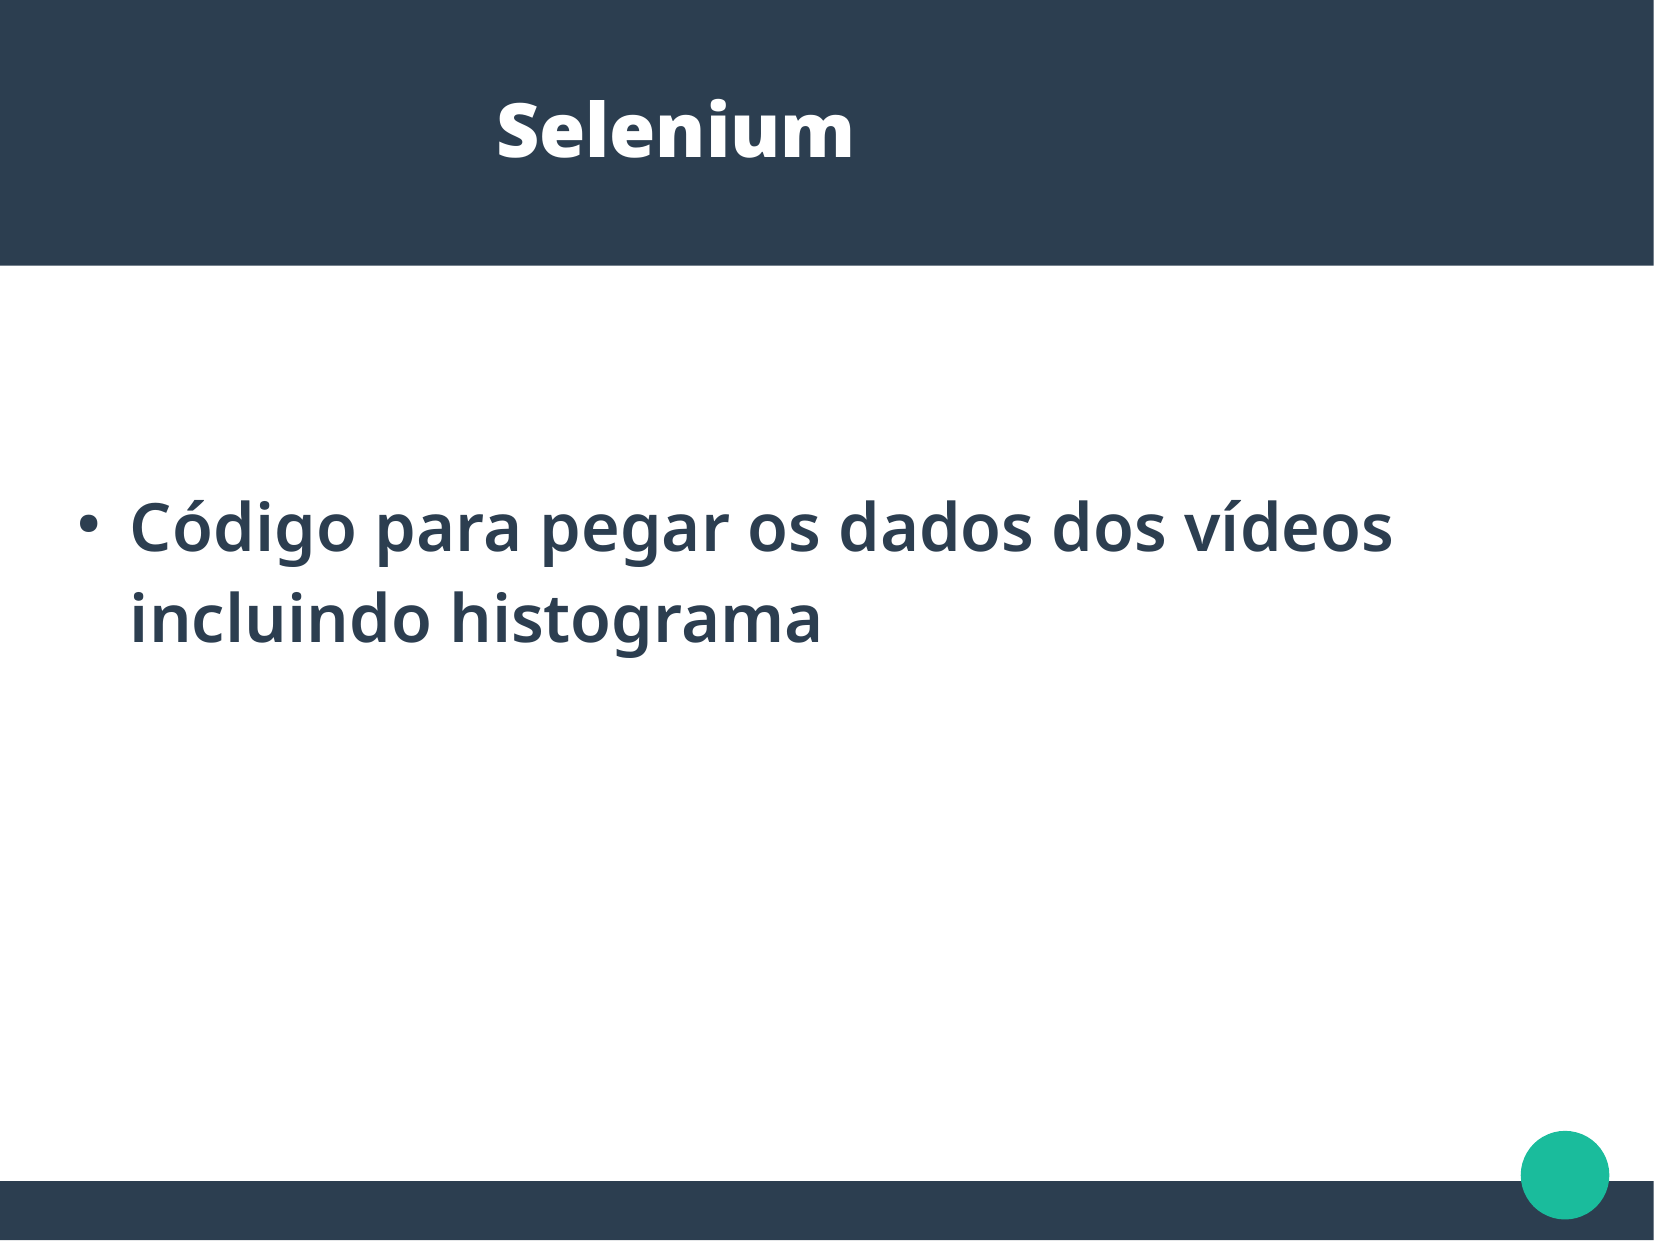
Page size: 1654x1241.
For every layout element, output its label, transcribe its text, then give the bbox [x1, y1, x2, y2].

title Selenium [496, 49, 1111, 207]
list Código para pegar os dados dos vídeos incluindo histograma [59, 360, 1595, 1063]
